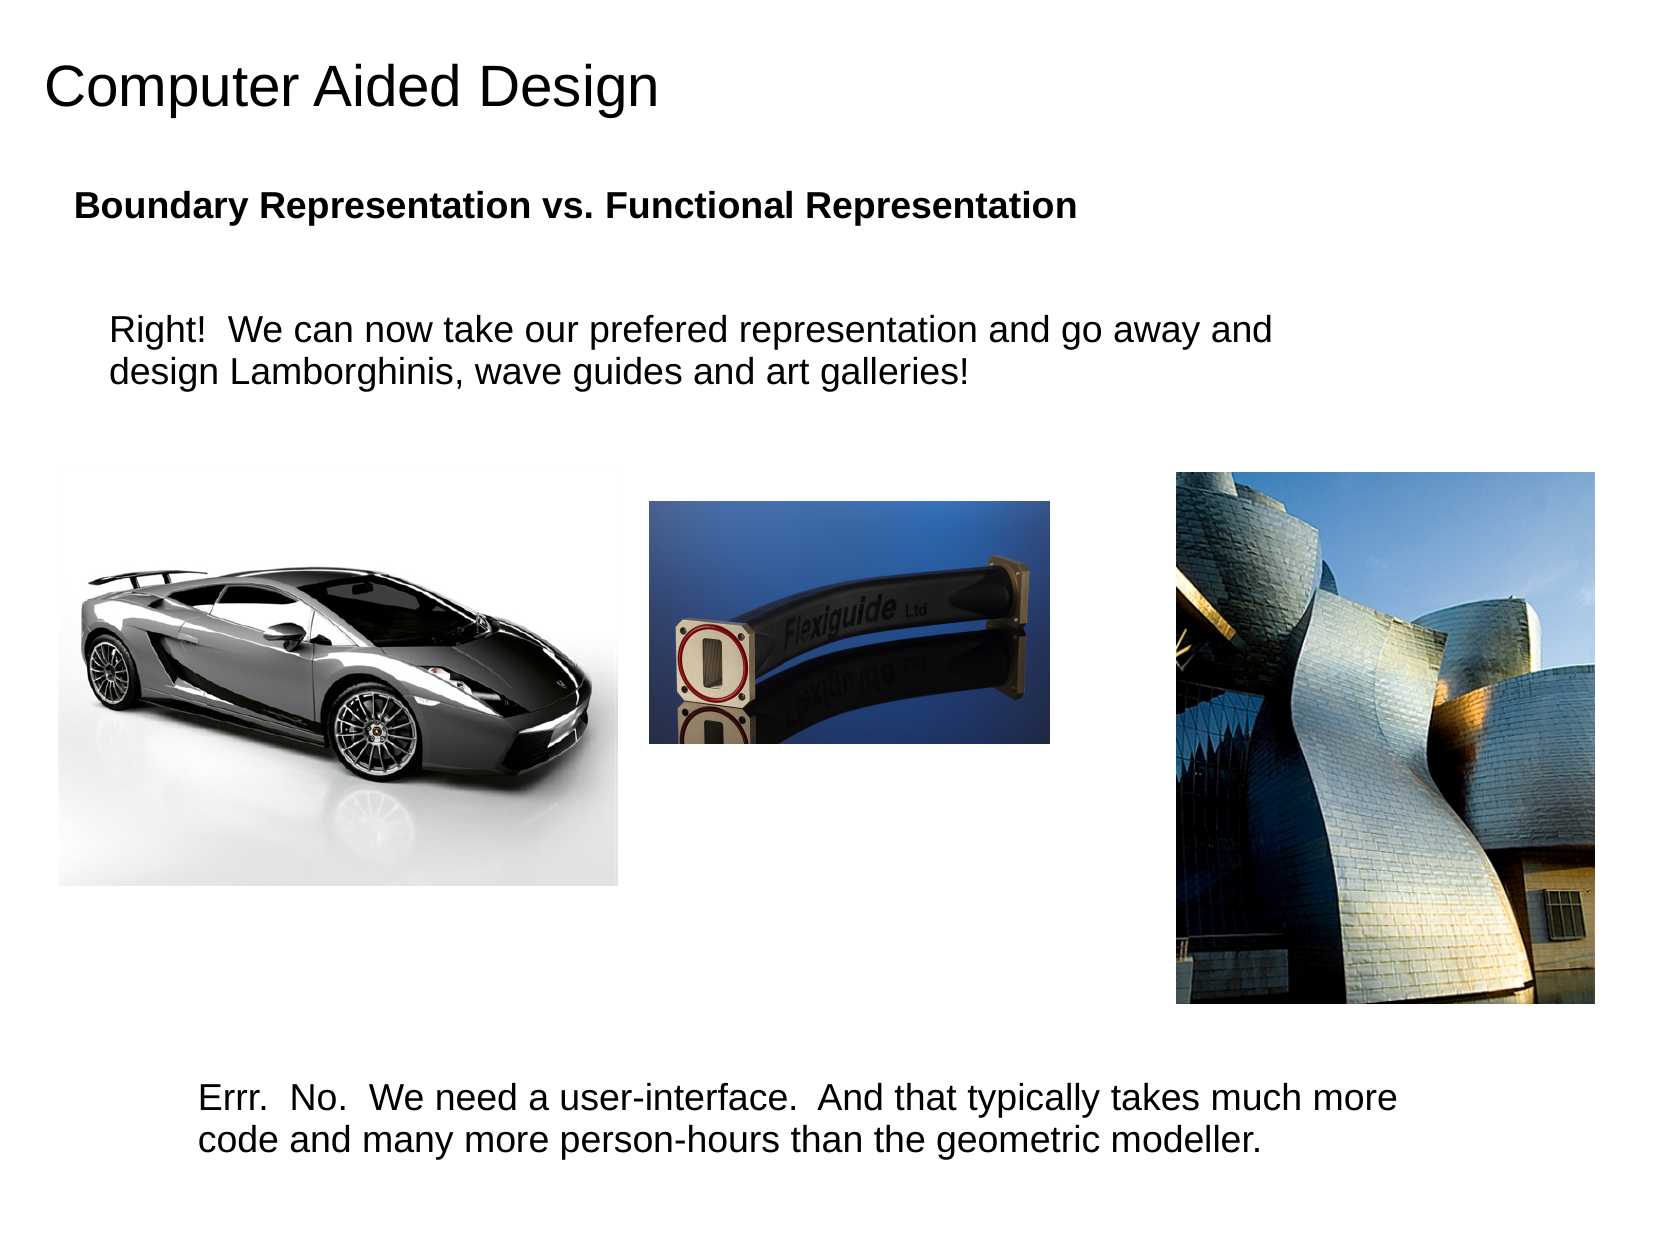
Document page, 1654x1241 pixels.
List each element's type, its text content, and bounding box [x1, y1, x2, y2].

text_box Boundary Representation vs. Functional Representation [59, 177, 1565, 241]
text_box Right! We can now take our prefered representation and go away and design Lamborghinis, wave guides and art galleries! [88, 295, 1329, 415]
text_box Errr. No. We need a user-interface. And that typically takes much more code and many more person-hours than the geometric modeller. [177, 1062, 1477, 1183]
picture [58, 468, 618, 886]
picture [649, 501, 1050, 744]
text_box Computer Aided Design [29, 46, 1625, 135]
picture [1176, 472, 1595, 1004]
